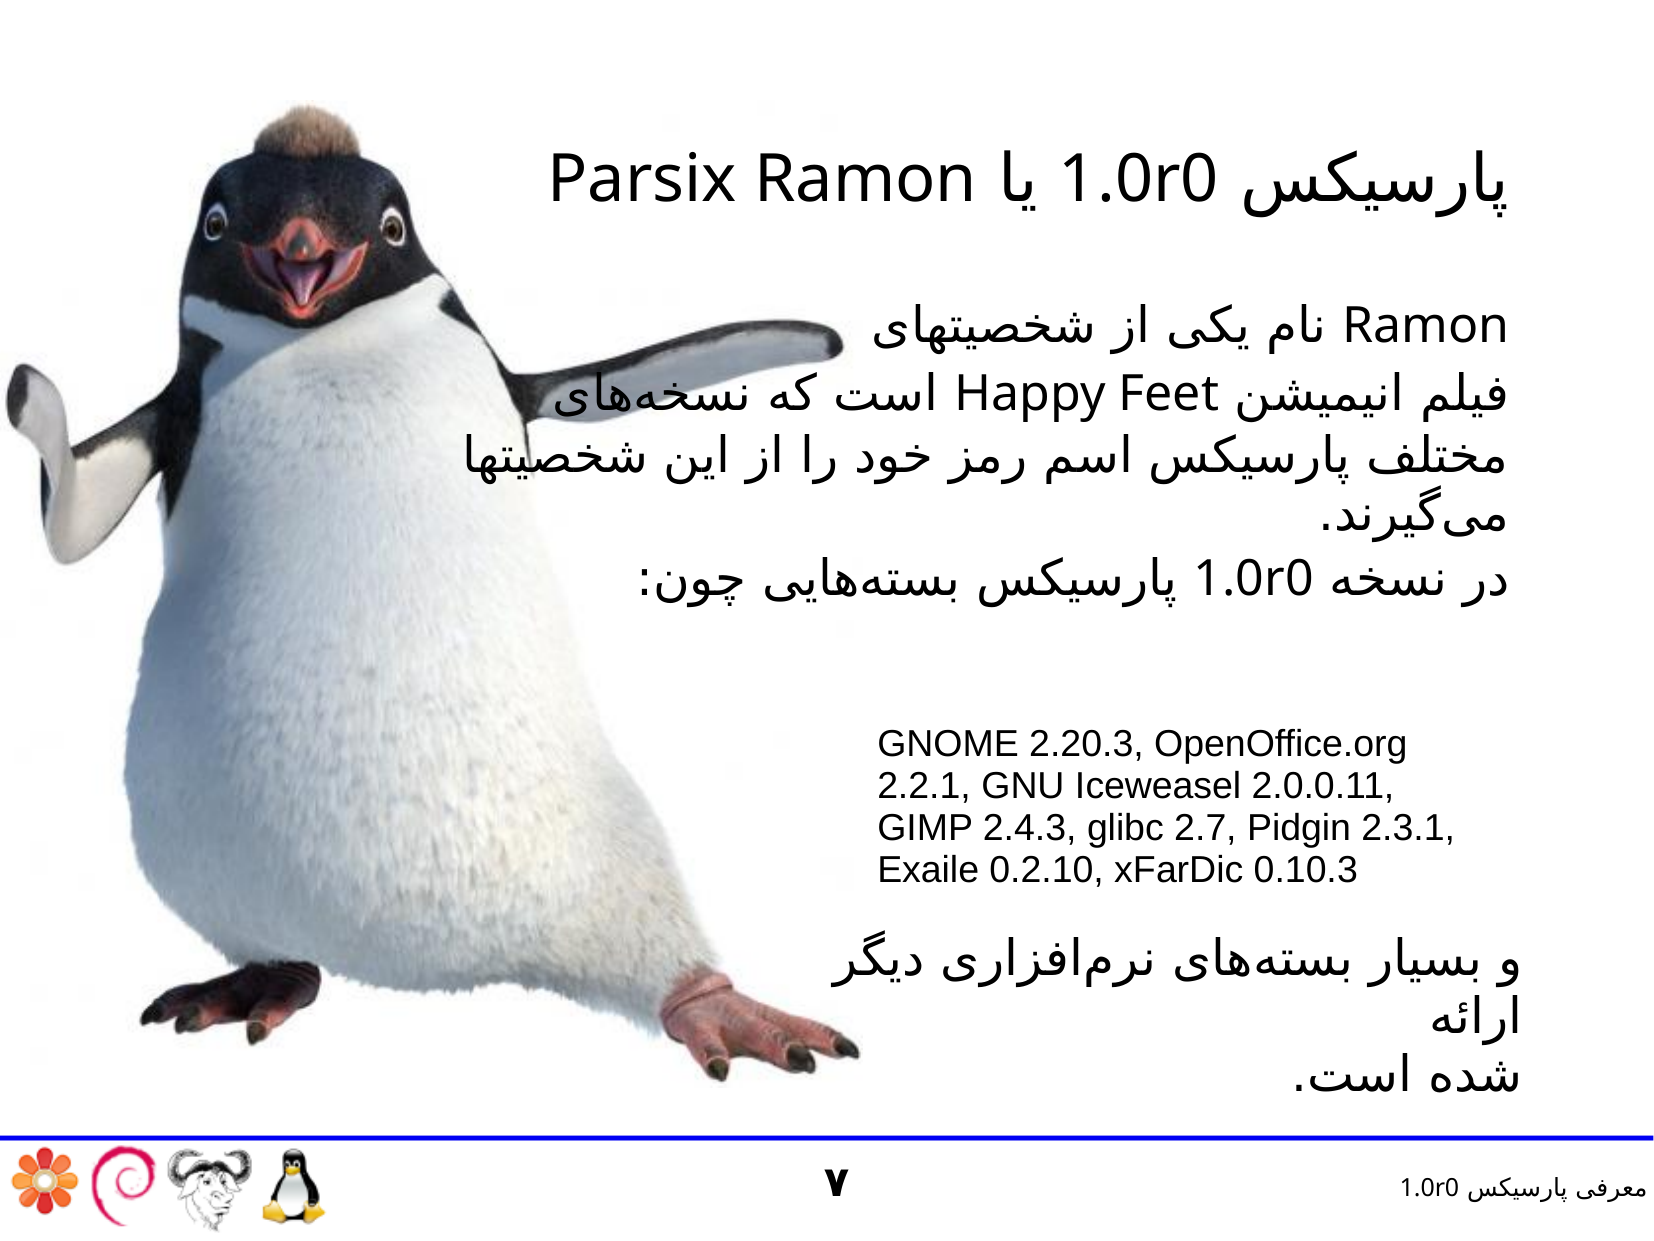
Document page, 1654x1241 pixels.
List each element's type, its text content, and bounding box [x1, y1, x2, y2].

text_box و بسیار بسته‌های نرم‌افزاری دیگر ارائه شده است. [712, 921, 1538, 1088]
text_box معرفی پارسیکس 1.0r0 [1384, 1162, 1629, 1238]
text_box پارسیکس 1.0r0 یا Parsix Ramon Ramon نام یکی از شخصیتهای فیلم انیمیشن Happy Feet است که نسخه‌های مختلف پارسیکس اسم رمز خود را از این شخصیتها می‌گیرند. در نسخه 1.0r0 پارسیکس بسته‌هایی چون: [324, 122, 1525, 692]
text_box GNOME 2.20.3, OpenOffice.org 2.2.1, GNU Iceweasel 2.0.0.11, GIMP 2.4.3, glibc 2.7, Pidgin 2.3.1, Exaile 0.2.10, xFarDic 0.10.3 [862, 714, 1501, 898]
picture [0, 0, 1654, 1241]
text_box ۷ [799, 1150, 875, 1229]
